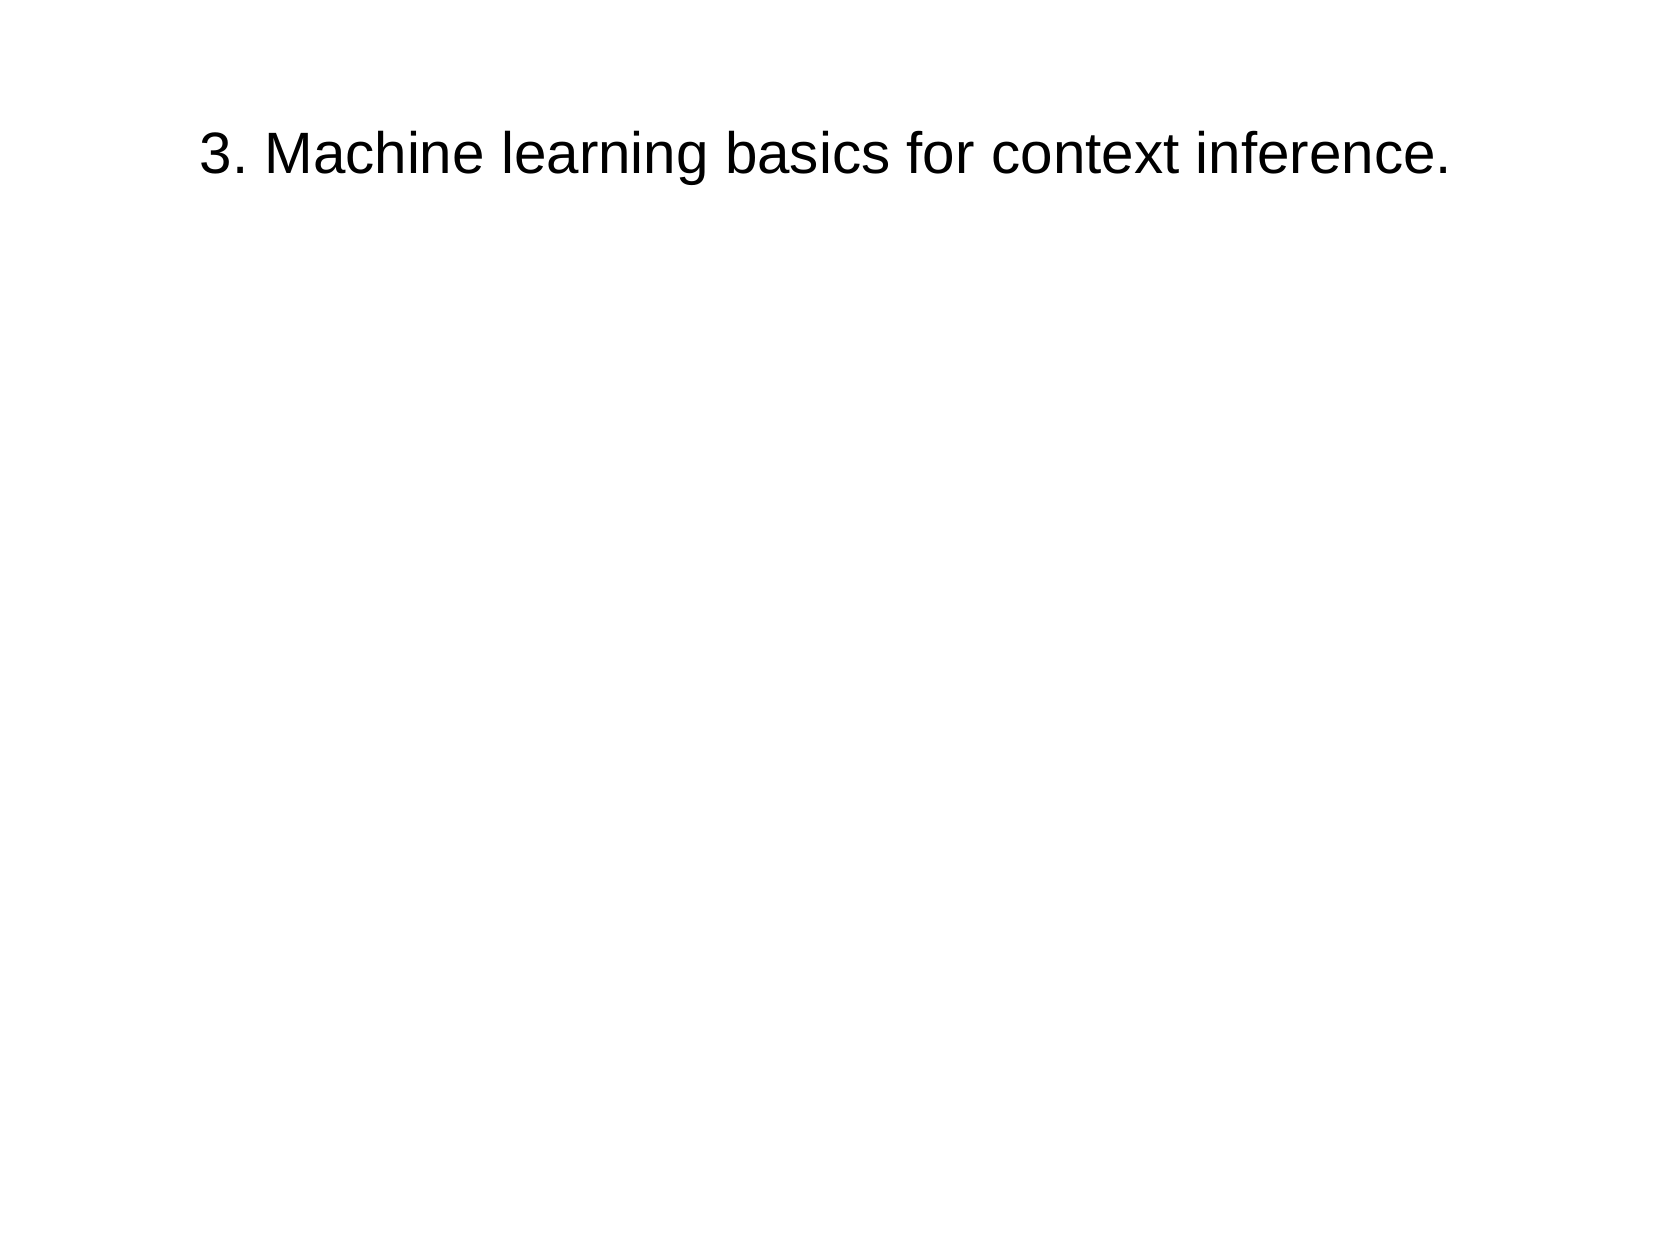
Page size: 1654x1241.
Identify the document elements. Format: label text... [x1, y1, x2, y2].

title 3. Machine learning basics for context inference. [82, 49, 1571, 257]
